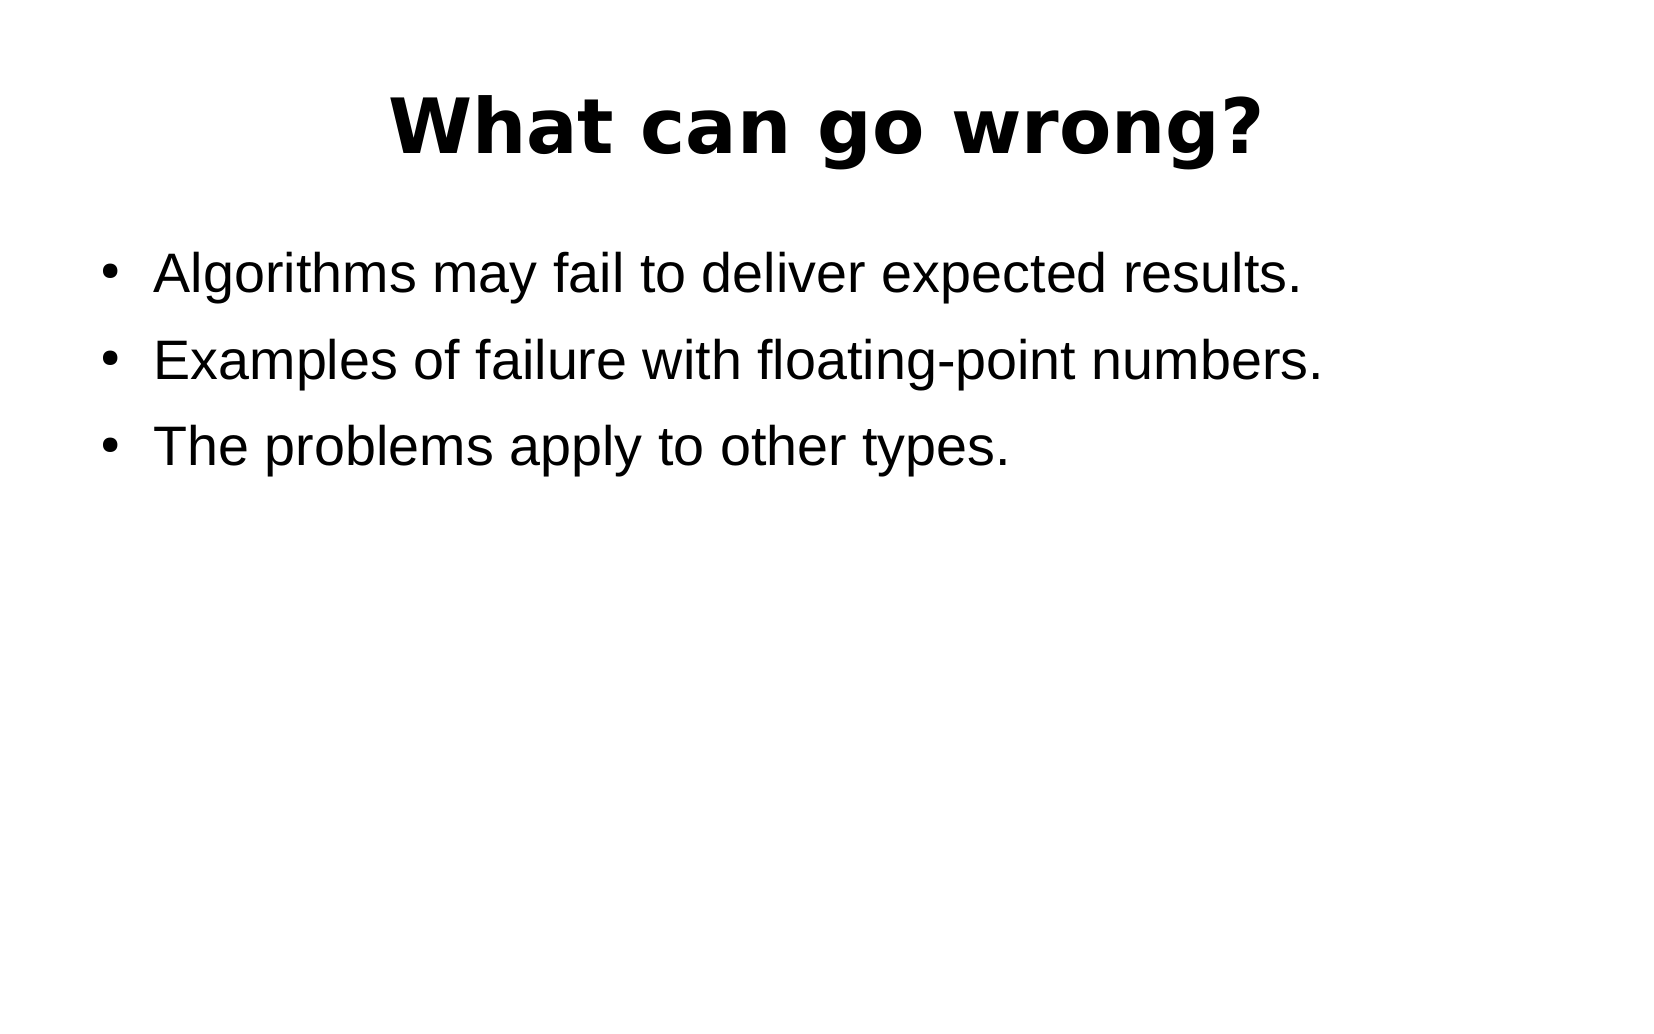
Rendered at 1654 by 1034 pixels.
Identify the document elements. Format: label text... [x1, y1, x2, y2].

list Algorithms may fail to deliver expected results. Examples of failure with floating-point numbers. The problems apply to other types. [82, 241, 1571, 842]
title What can go wrong? [82, 41, 1571, 214]
